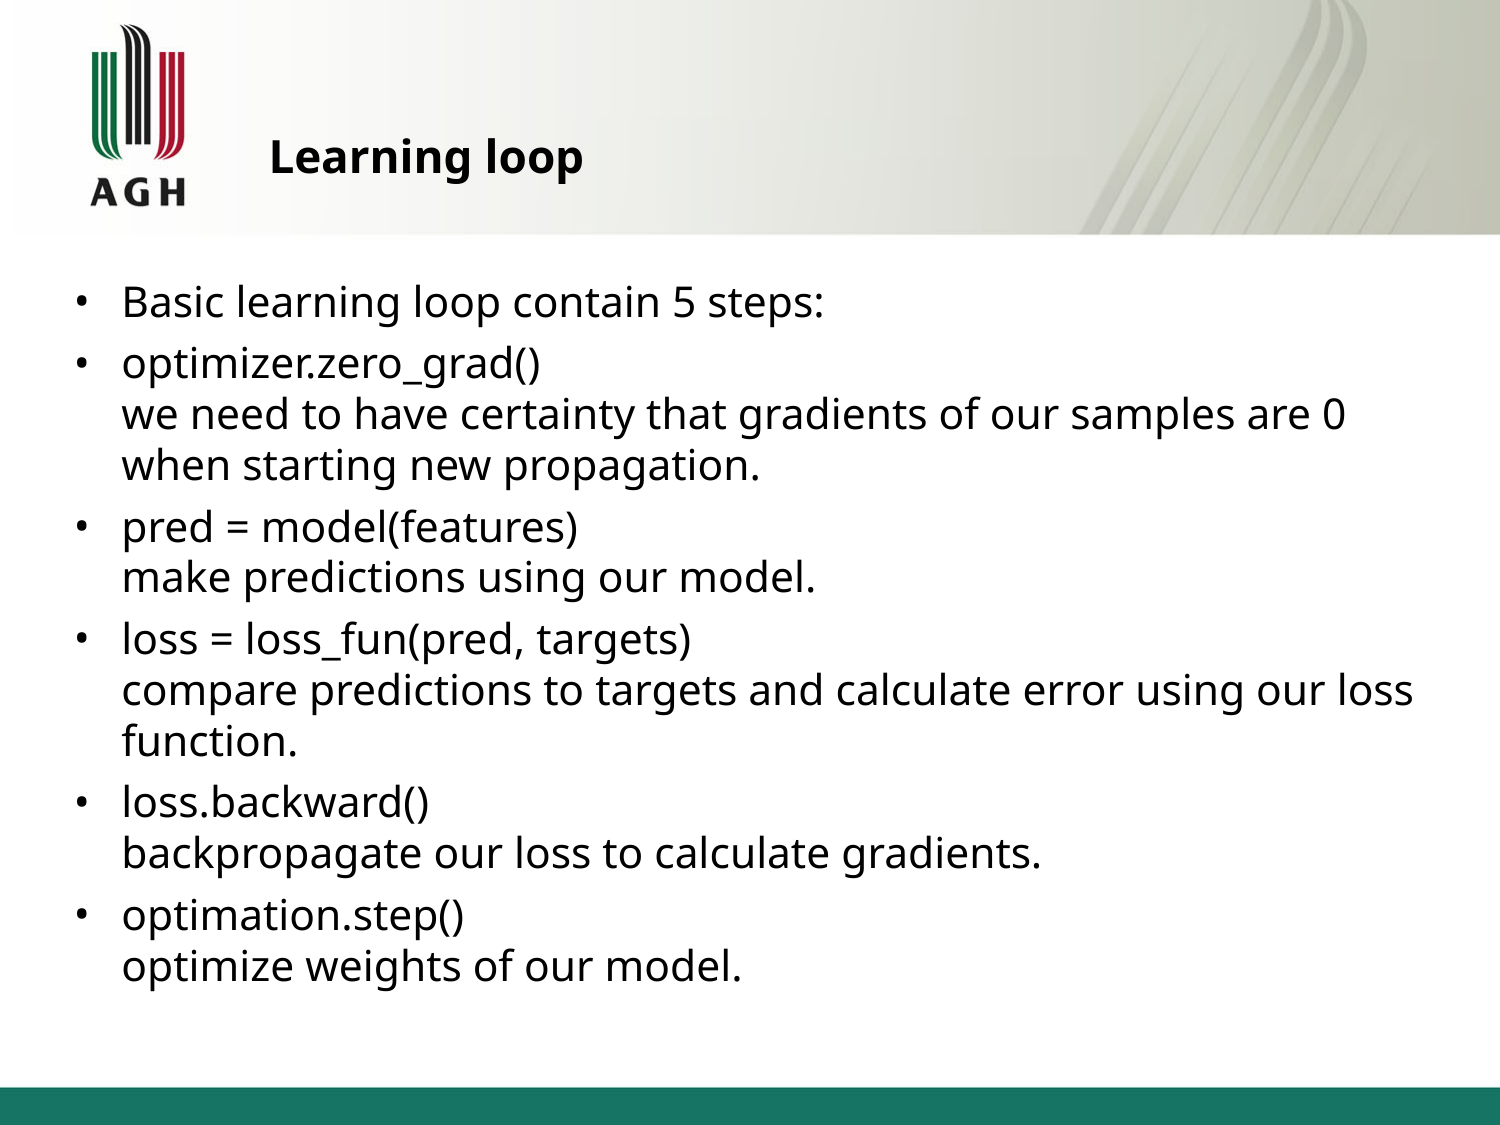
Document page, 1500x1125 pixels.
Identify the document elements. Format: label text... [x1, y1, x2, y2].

picture [0, 0, 1500, 1125]
text_box Basic learning loop contain 5 steps: optimizer.zero_grad() we need to have certainty that gradients of our samples are 0 when starting new propagation. pred = model(features) make predictions using our model. loss = loss_fun(pred, targets) compare predictions to targets and calculate error using our loss function. loss.backward() backpropagate our loss to calculate gradients. optimation.step() optimize weights of our model. [58, 267, 1441, 1005]
text_box Learning loop [253, 119, 1425, 191]
